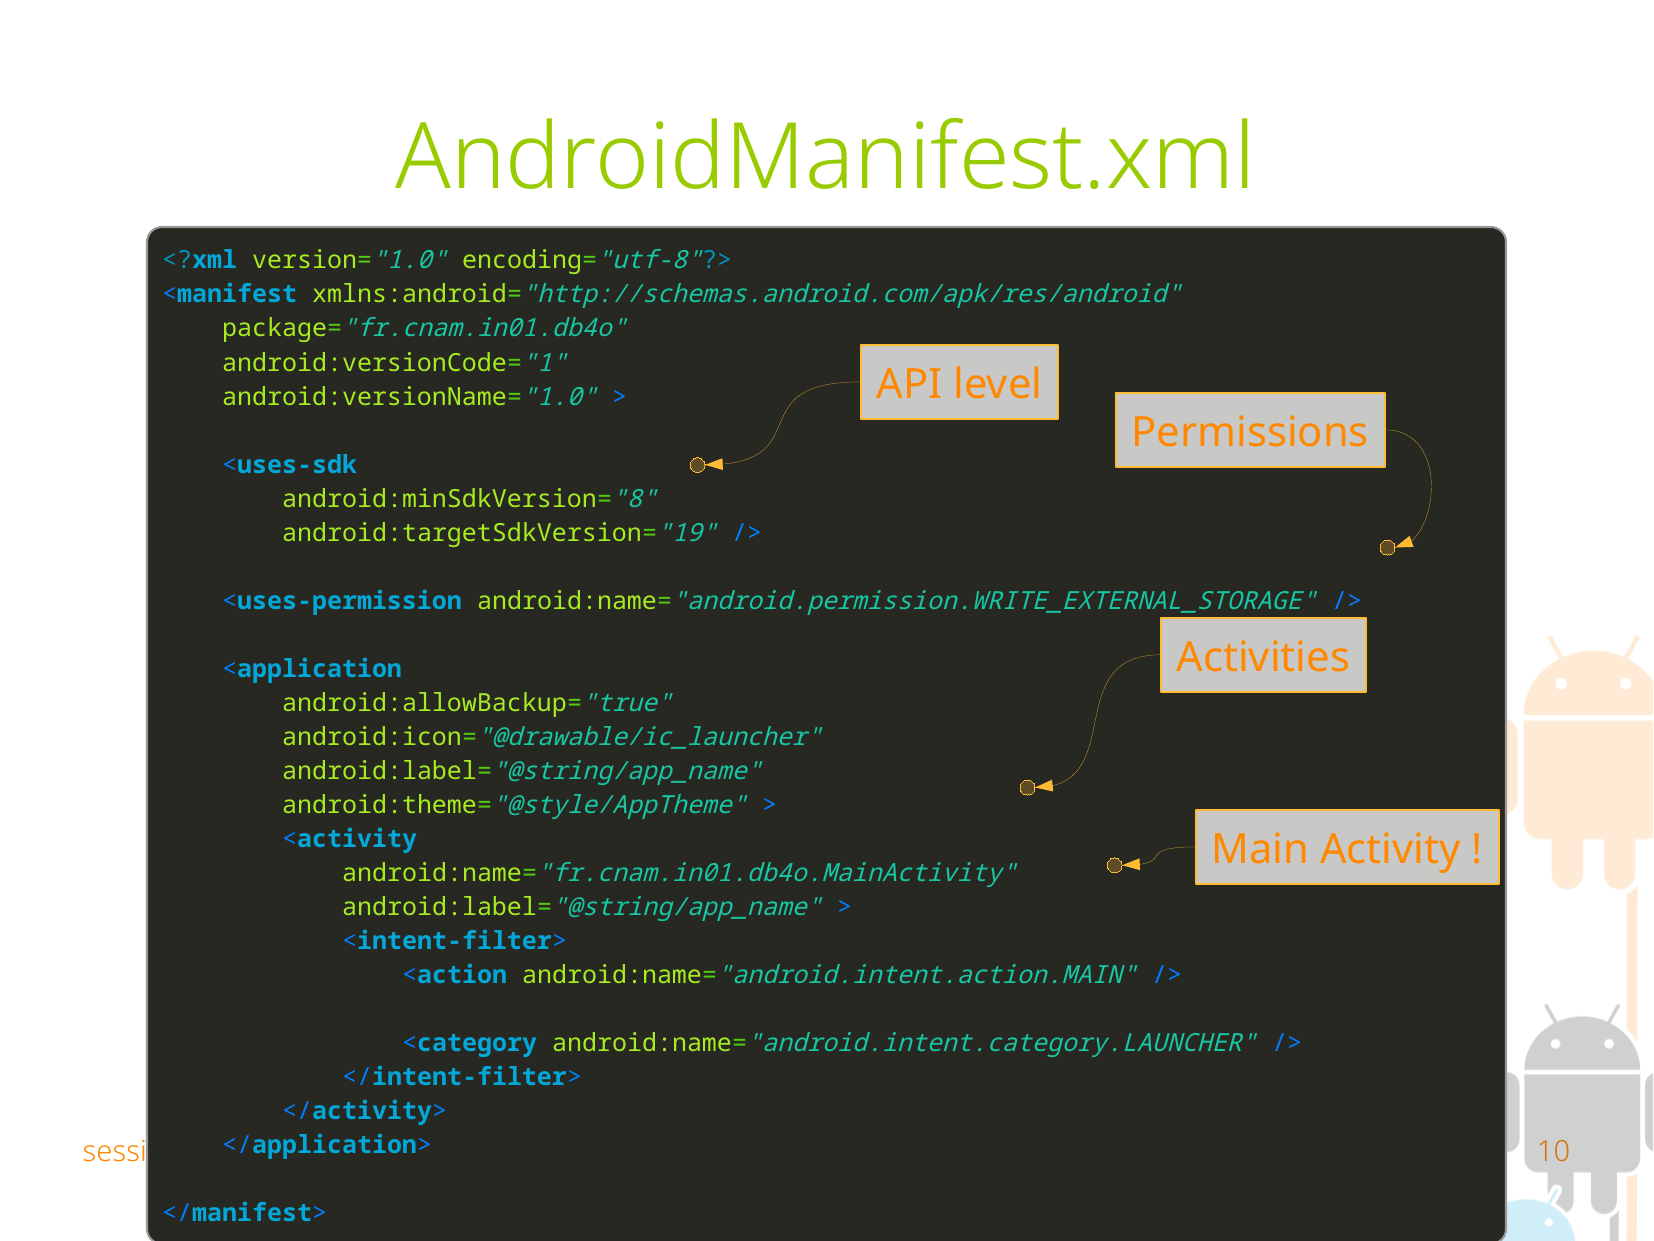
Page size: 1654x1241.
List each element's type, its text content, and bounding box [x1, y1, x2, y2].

text_box API level [860, 345, 1052, 411]
text_box Activities [1160, 617, 1364, 684]
text_box Permissions [1115, 392, 1378, 459]
text_box Main Activity ! [1195, 810, 1489, 876]
title AndroidManifest.xml [82, 49, 1571, 257]
text_box [690, 457, 705, 473]
text_box <?xml version="1.0" encoding="utf-8"?> <manifest xmlns:android="http://schemas.android.com/apk/res/android" package="fr.cnam.in01.db4o" android:versionCode="1" android:versionName="1.0" > <uses-sdk android:minSdkVersion="8" android:targetSdkVersion="19" /> <uses-permission android:name="android.permission.WRITE_EXTERNAL_STORAGE" /> <application android:allowBackup="true" android:icon="@drawable/ic_launcher" android:label="@string/app_name" android:theme="@style/AppTheme" > <activity android:name="fr.cnam.in01.db4o.MainActivity" android:label="@string/app_name" > <intent-filter> <action android:name="android.intent.action.MAIN" /> <category android:name="android.intent.category.LAUNCHER" /> </intent-filter> </activity> </application> </manifest> [146, 227, 1507, 1107]
text_box [1107, 857, 1122, 873]
text_box [1380, 540, 1395, 556]
picture [1503, 423, 1654, 1241]
text_box [1020, 780, 1035, 796]
